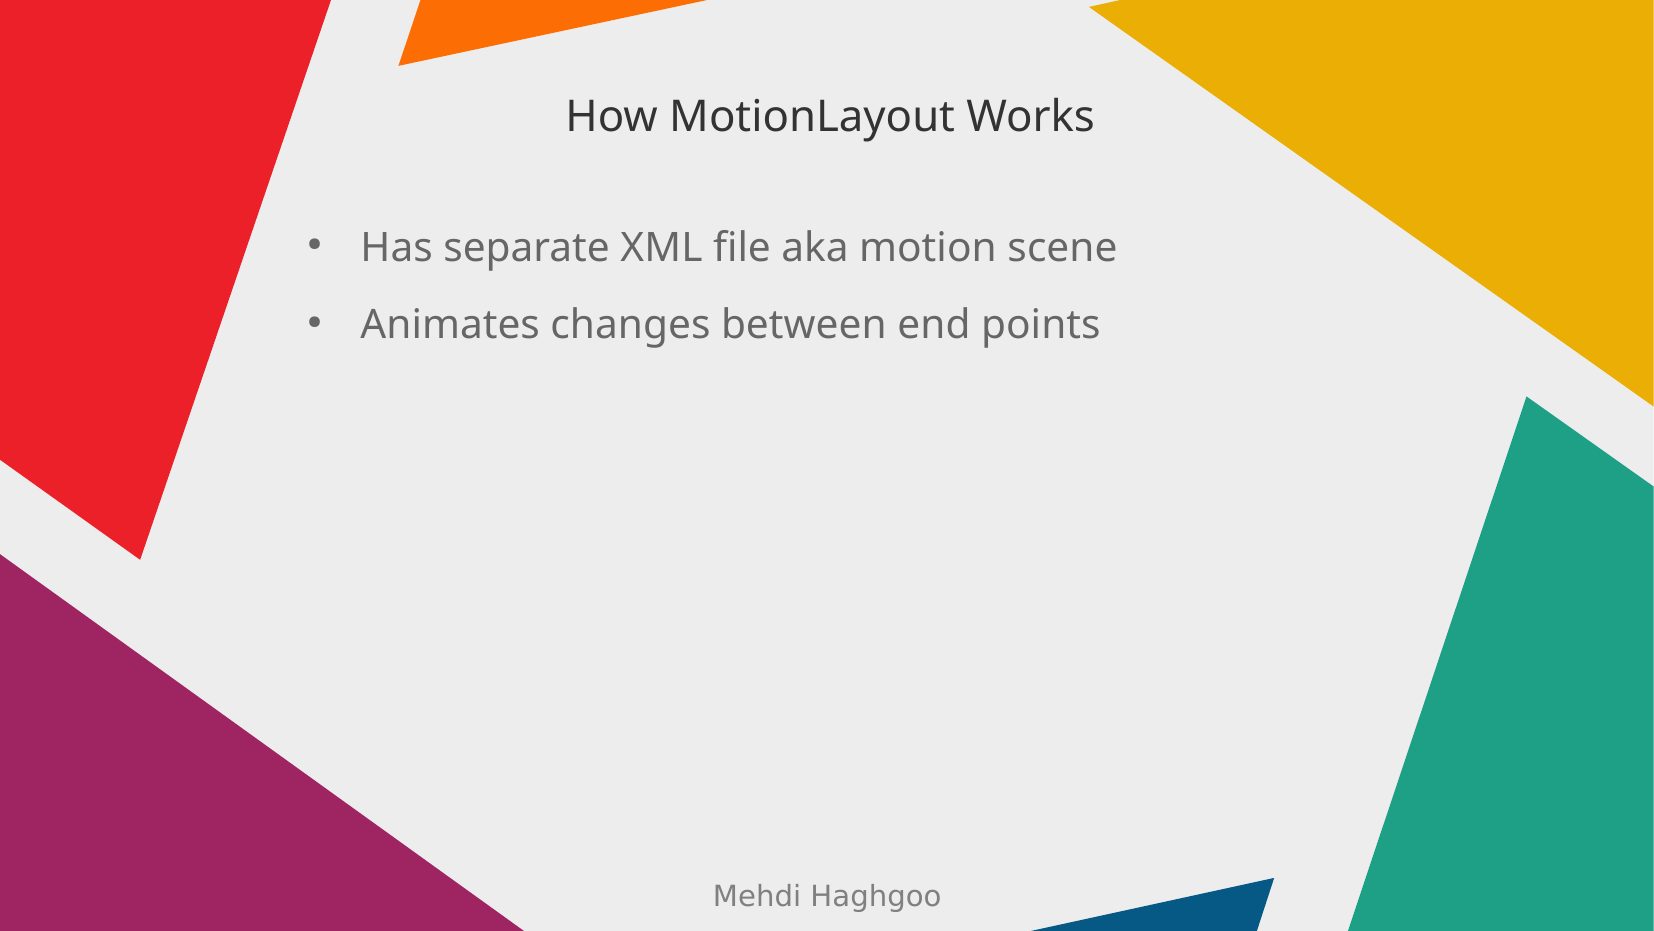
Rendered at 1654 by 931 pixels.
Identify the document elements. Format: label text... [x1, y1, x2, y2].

list Has separate XML file aka motion scene Animates changes between end points [289, 217, 1372, 817]
title How MotionLayout Works [289, 37, 1372, 193]
